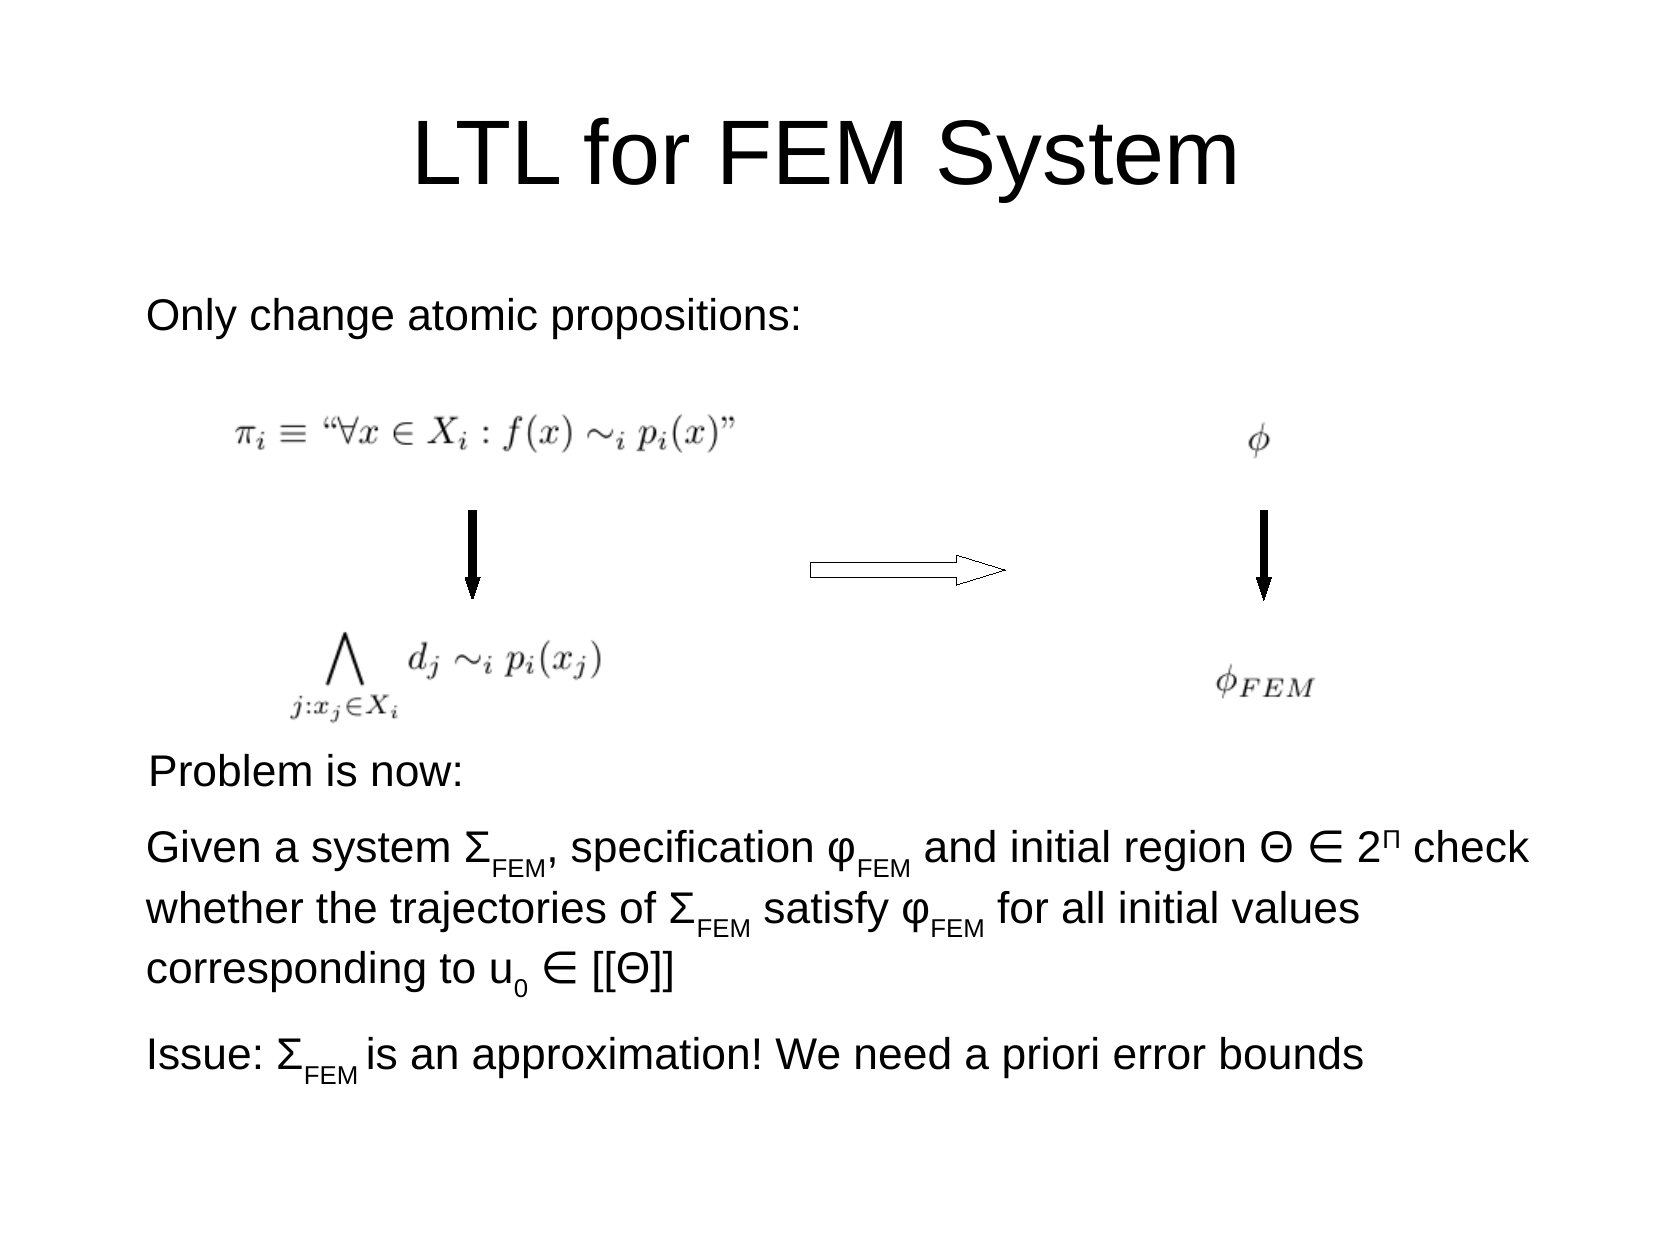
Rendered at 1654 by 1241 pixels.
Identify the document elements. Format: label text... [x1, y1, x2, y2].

picture [1200, 648, 1317, 706]
title LTL for FEM System [82, 49, 1571, 257]
text_box [1256, 510, 1272, 601]
picture [270, 599, 631, 744]
text_box [465, 510, 481, 599]
picture [1241, 419, 1280, 465]
picture [202, 389, 751, 477]
list Only change atomic propositions: Problem is now: Given a system ΣFEM, specification φFEM and initial region Θ ∈ 2Π check whether the trajectories of ΣFEM satisfy φFEM for all initial values corresponding to u0 ∈ [[Θ]] Issue: ΣFEM is an approximation! We need a priori error bounds [82, 290, 1571, 1096]
